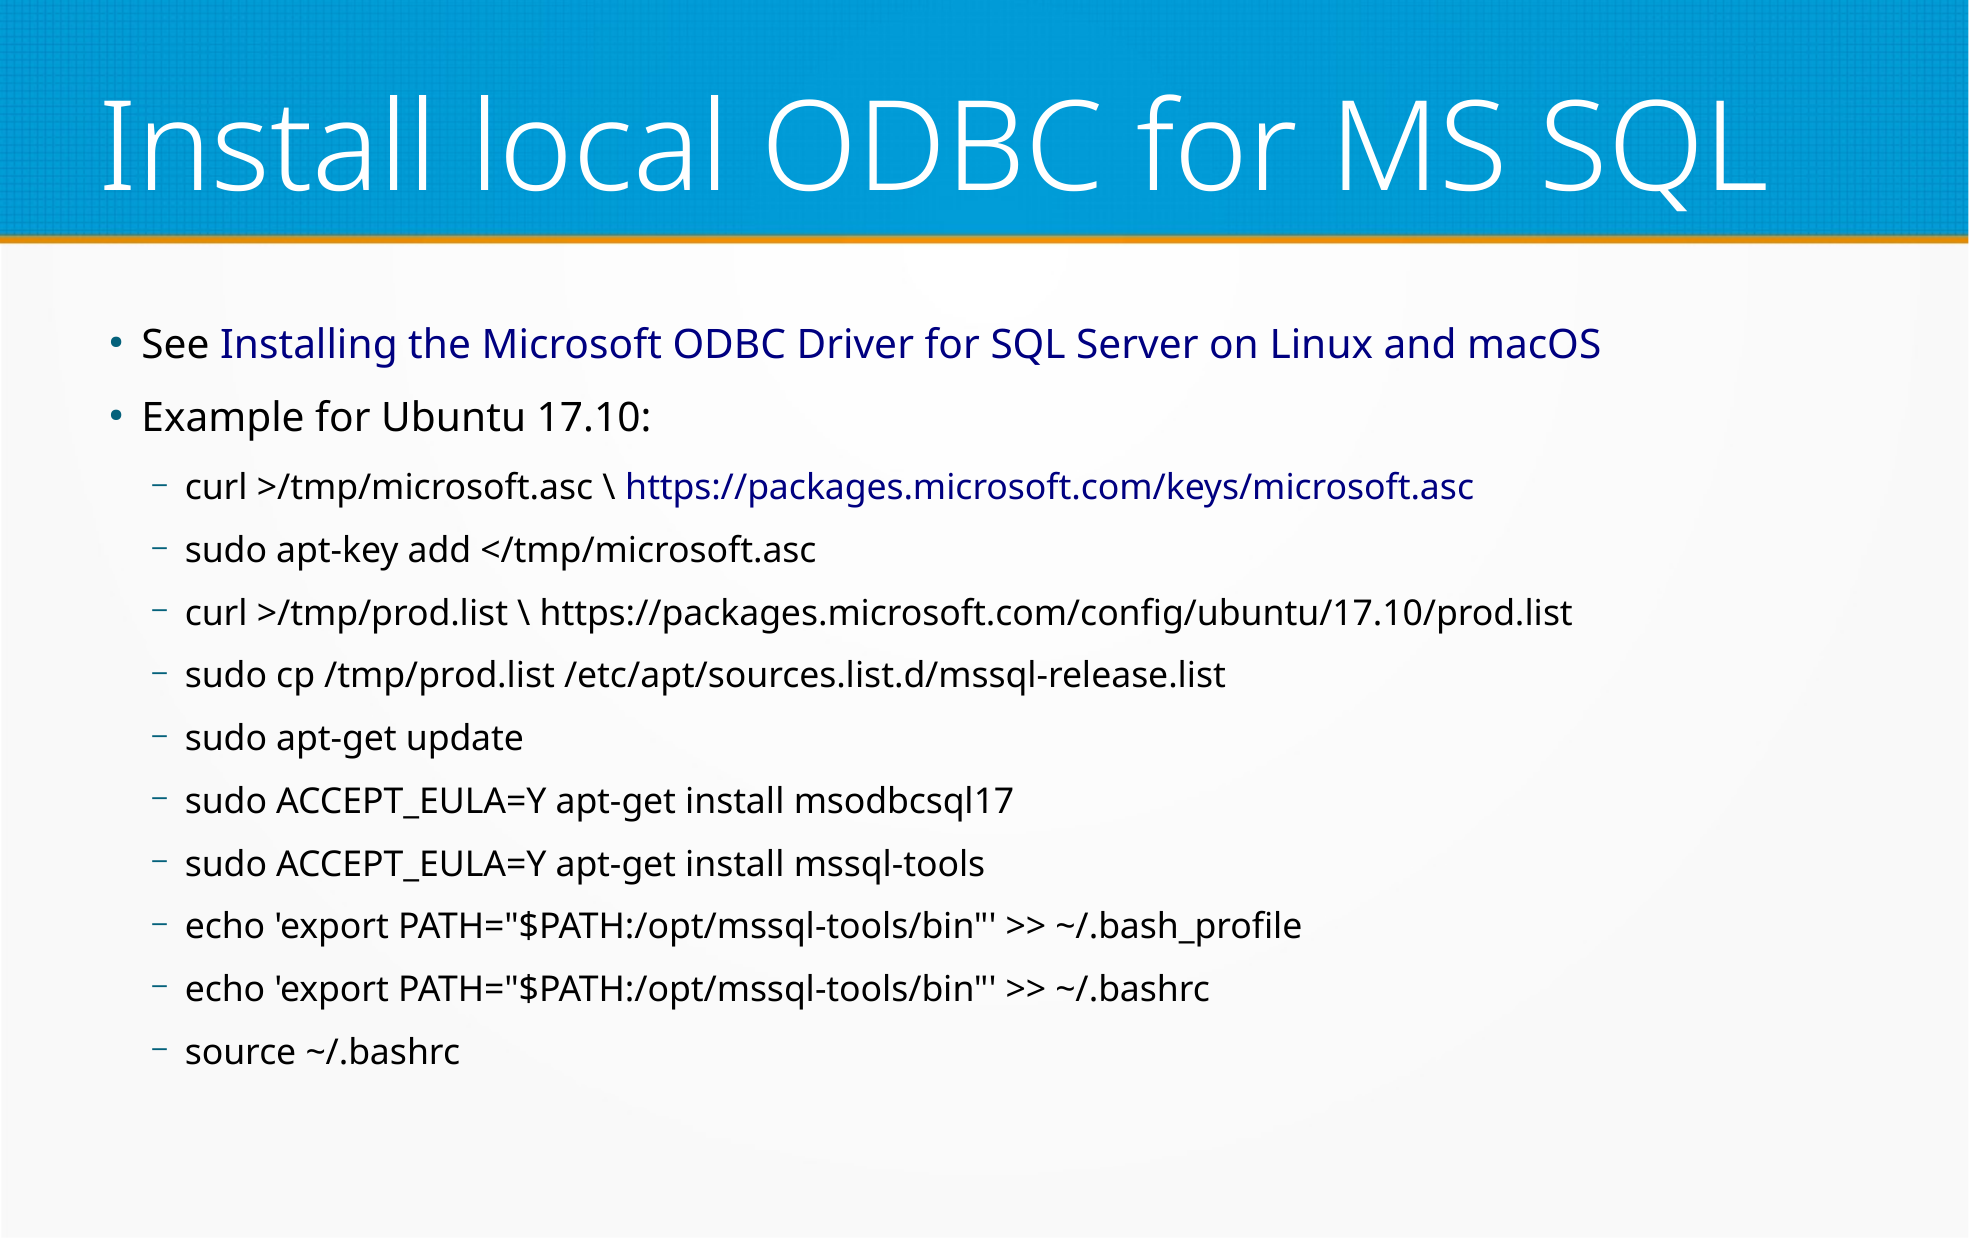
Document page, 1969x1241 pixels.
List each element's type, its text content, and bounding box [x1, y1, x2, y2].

title Install local ODBC for MS SQL [98, 19, 1870, 227]
list See Installing the Microsoft ODBC Driver for SQL Server on Linux and macOS Example for Ubuntu 17.10: curl >/tmp/microsoft.asc \ https://packages.microsoft.com/keys/microsoft.asc sudo apt-key add </tmp/microsoft.asc curl >/tmp/prod.list \ https://packages.microsoft.com/config/ubuntu/17.10/prod.list sudo cp /tmp/prod.list /etc/apt/sources.list.d/mssql-release.list sudo apt-get update sudo ACCEPT_EULA=Y apt-get install msodbcsql17 sudo ACCEPT_EULA=Y apt-get install mssql-tools echo 'export PATH="$PATH:/opt/mssql-tools/bin"' >> ~/.bash_profile echo 'export PATH="$PATH:/opt/mssql-tools/bin"' >> ~/.bashrc source ~/.bashrc [98, 315, 1861, 1081]
picture [0, 233, 1969, 1241]
